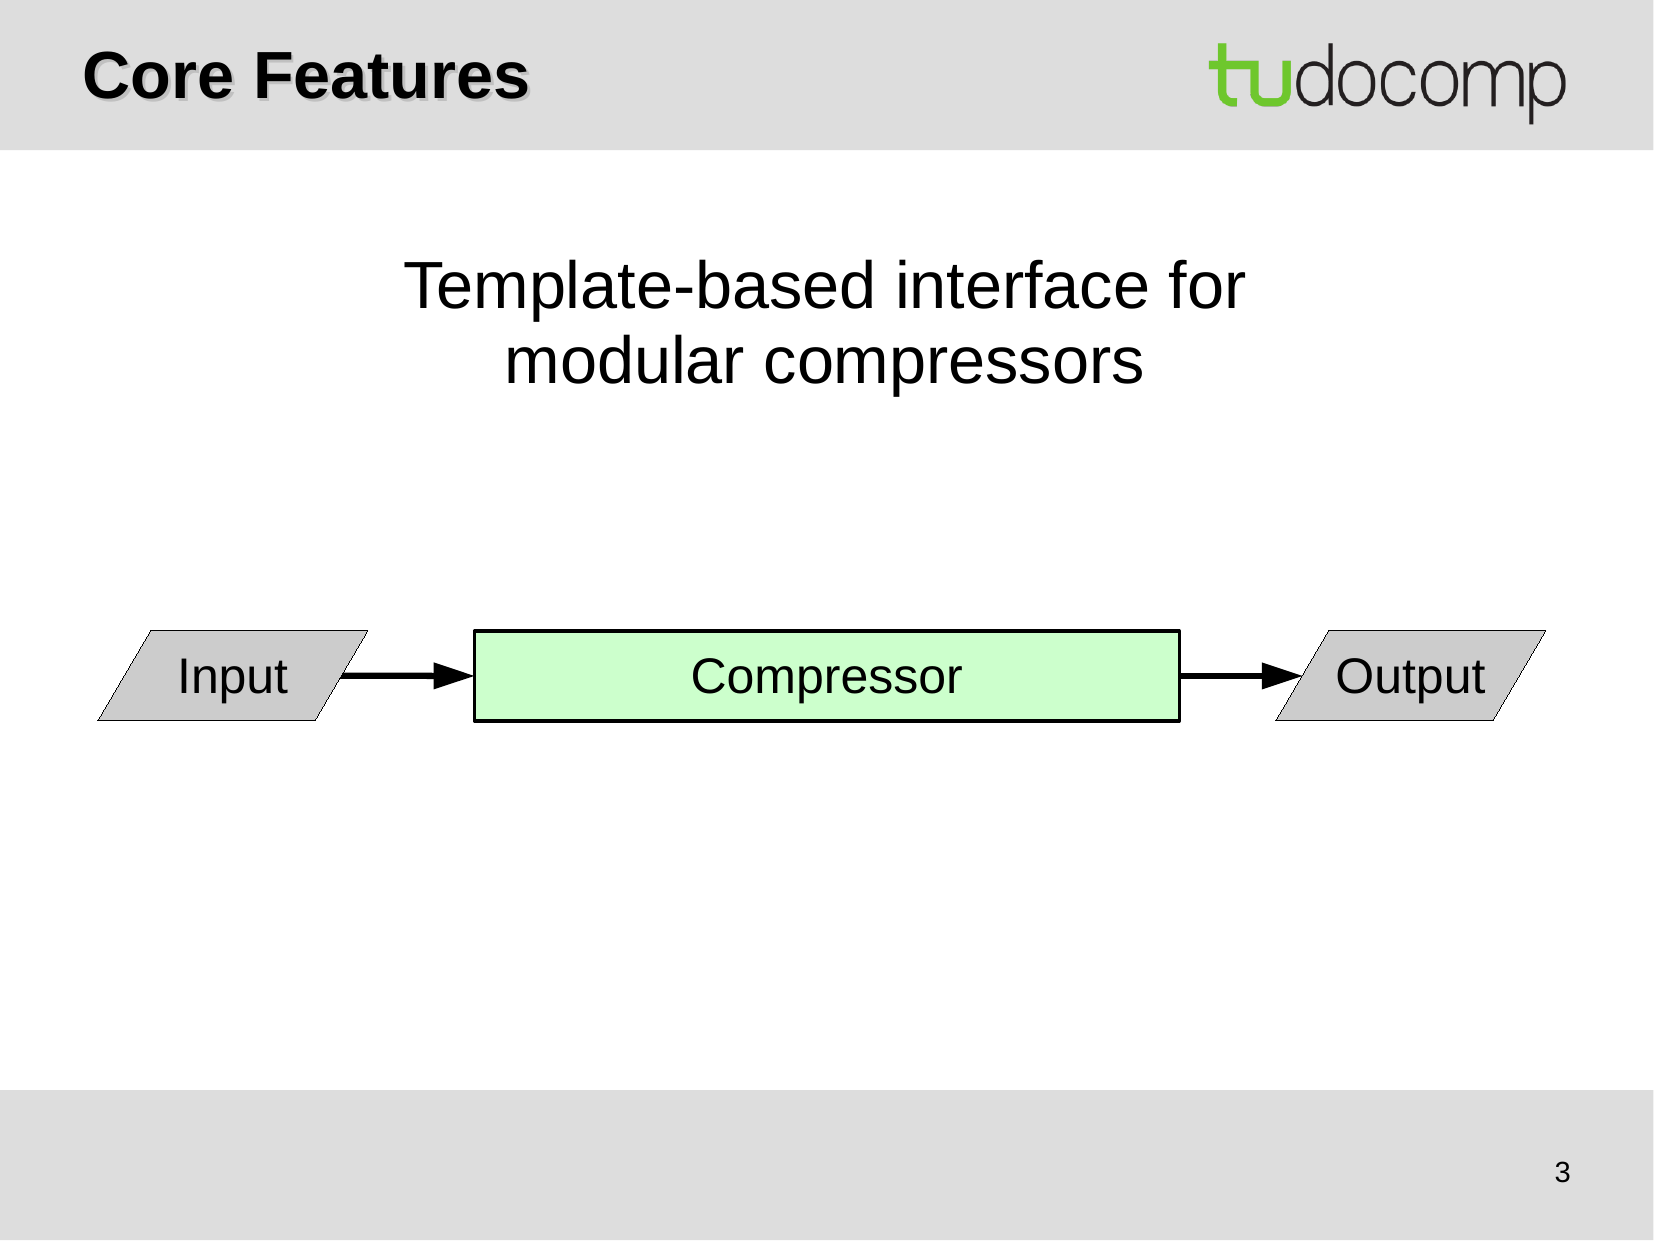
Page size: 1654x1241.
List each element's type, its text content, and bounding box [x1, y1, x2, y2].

text_box Input [97, 630, 368, 721]
text_box Output [1275, 630, 1546, 721]
text_box Template-based interface for modular compressors [388, 240, 1266, 406]
picture [1203, 121, 1571, 130]
text_box Compressor [474, 630, 1180, 721]
title Core Features [82, 31, 1571, 121]
